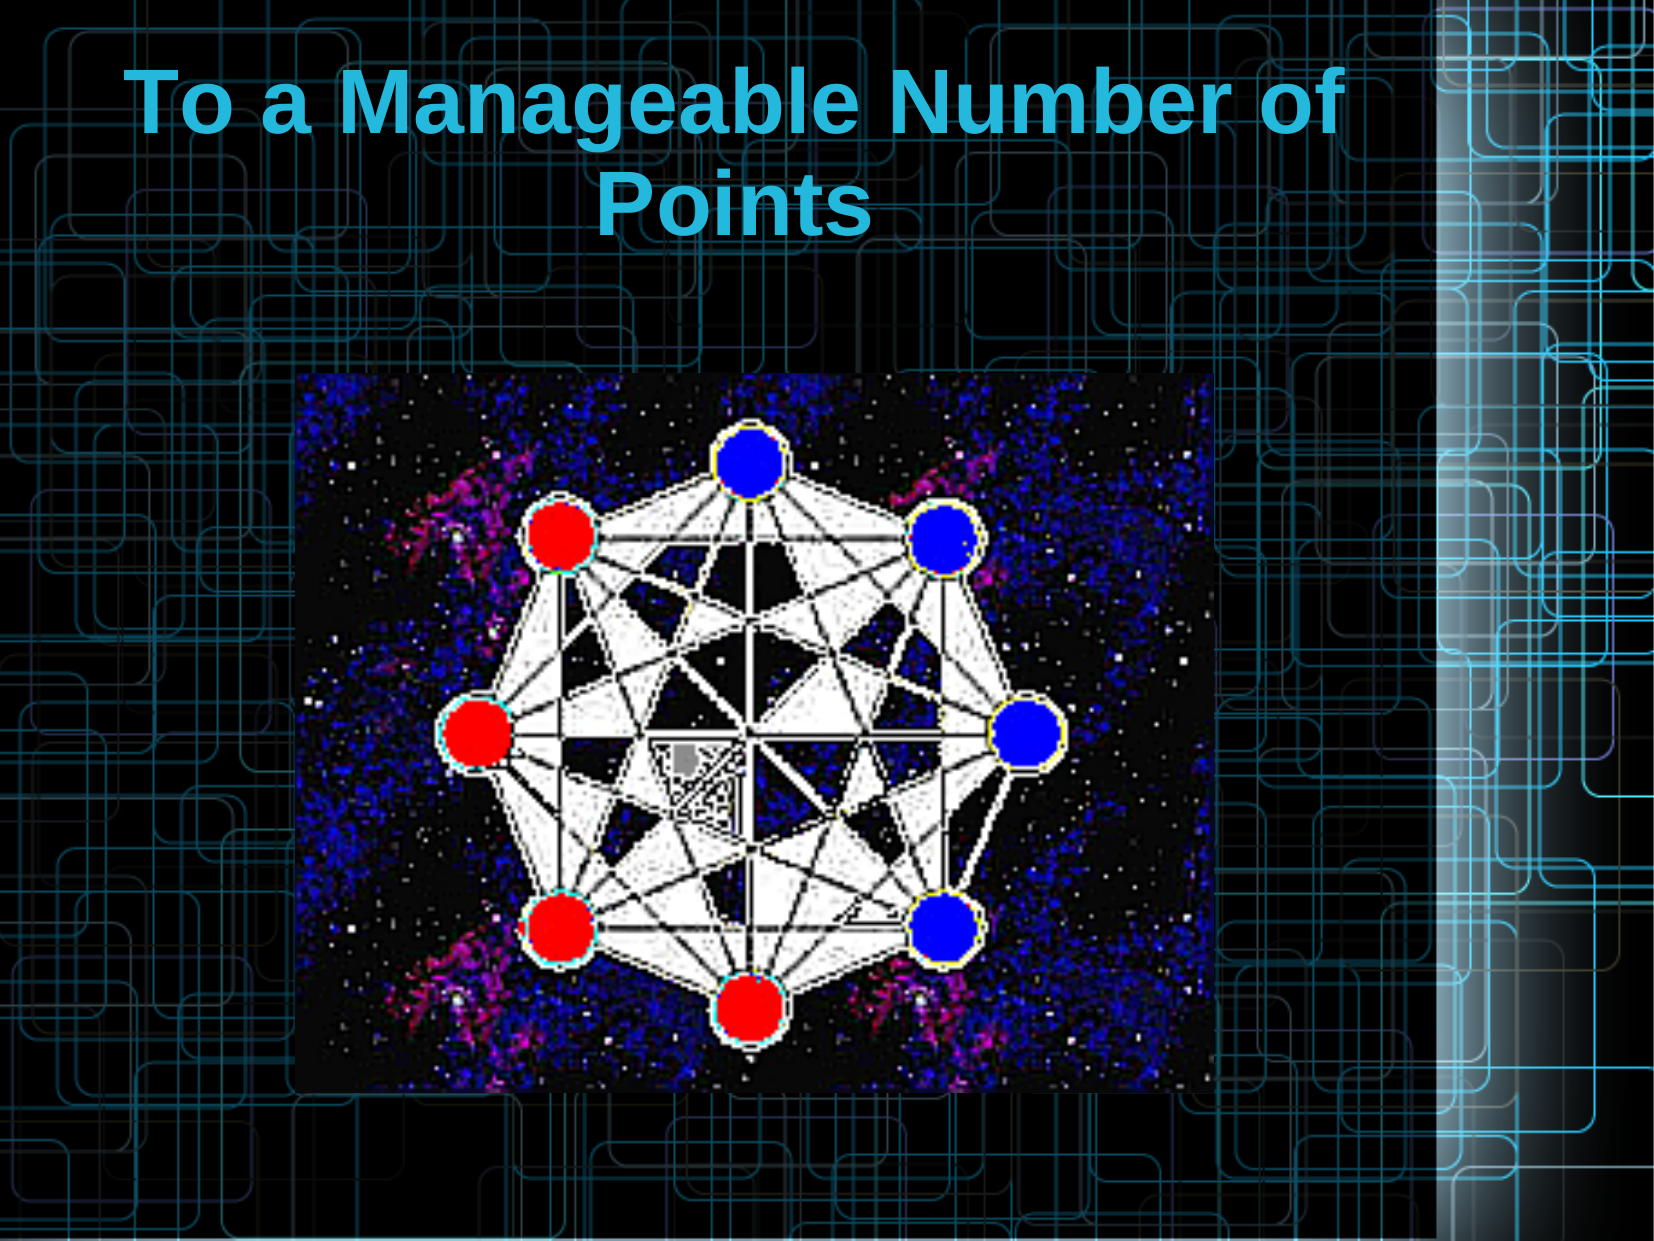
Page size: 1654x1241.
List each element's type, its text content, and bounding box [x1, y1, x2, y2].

picture [0, 0, 1654, 1241]
title To a Manageable Number of Points [82, 49, 1388, 257]
